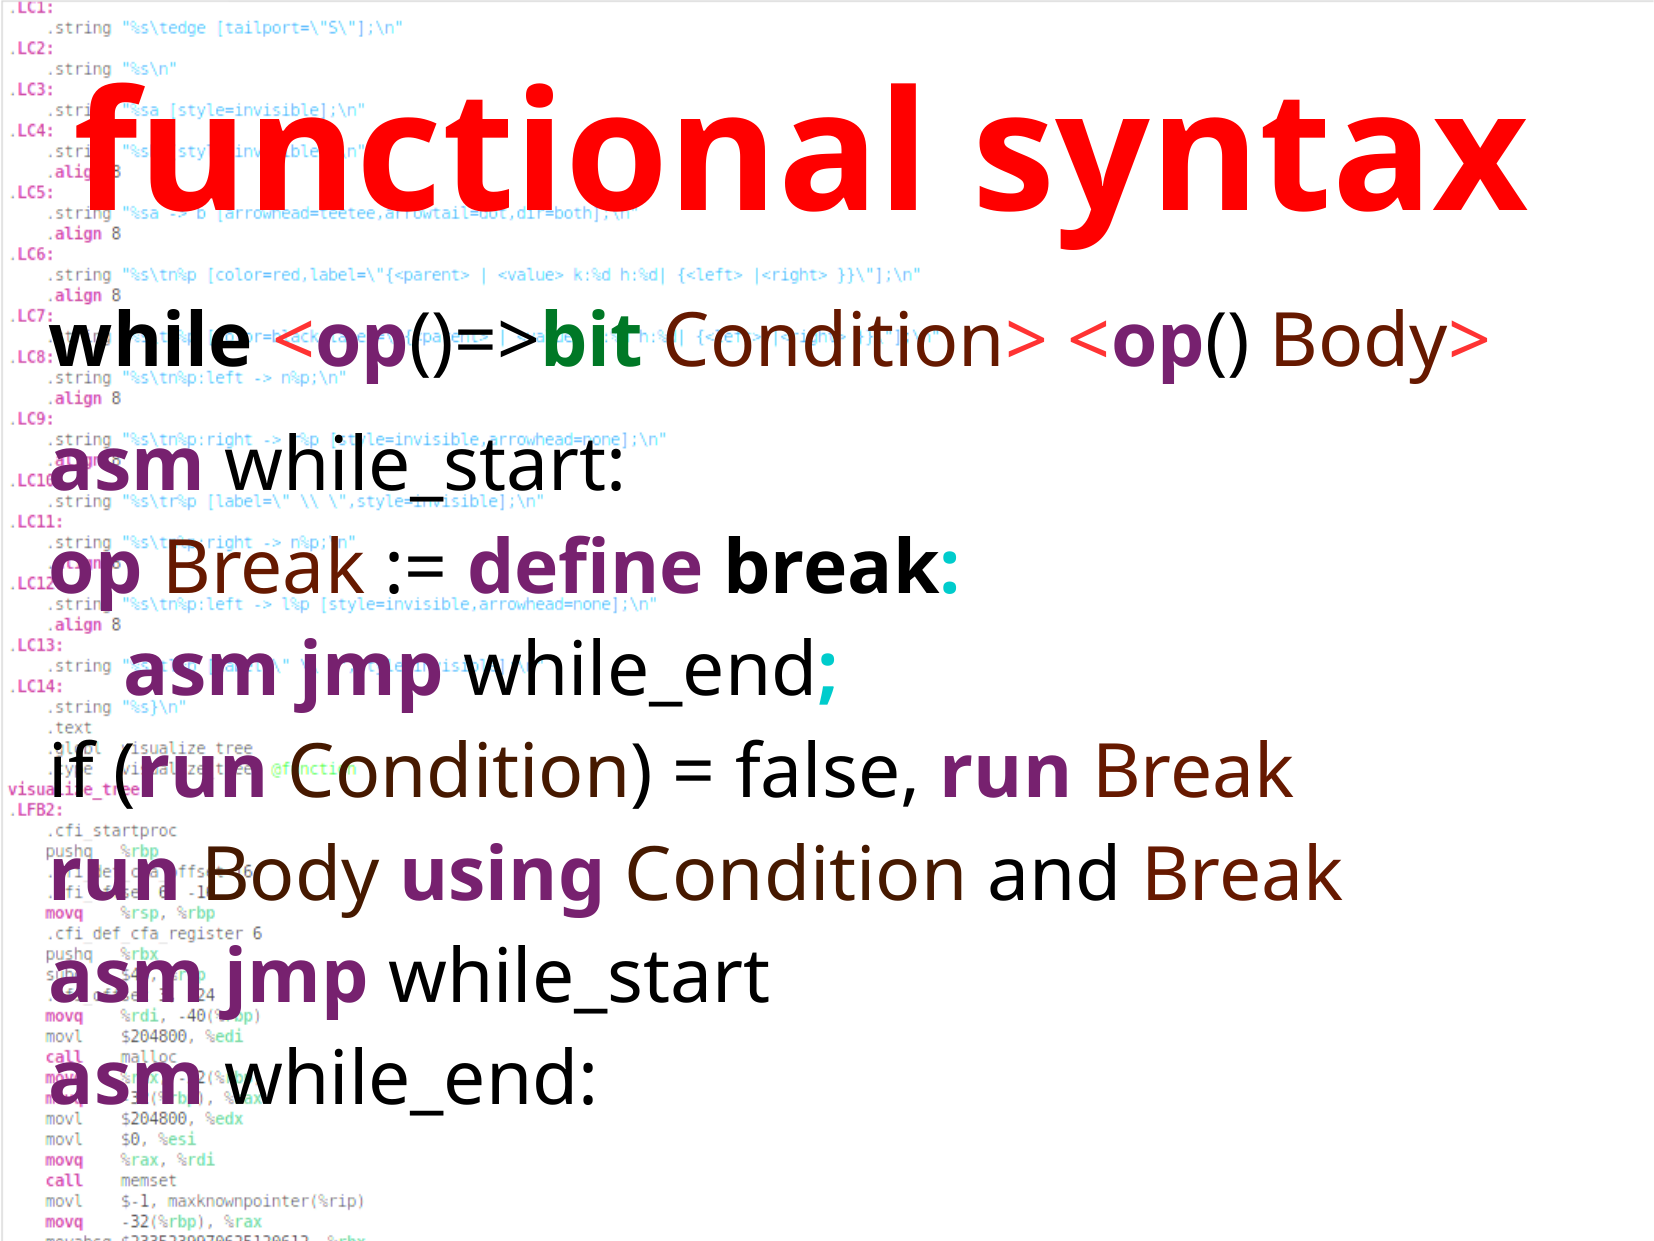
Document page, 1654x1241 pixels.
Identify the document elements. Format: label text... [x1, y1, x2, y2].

picture [0, 0, 1654, 1241]
text_box while <op()=>bit Condition> <op() Body> [34, 279, 1553, 398]
text_box asm while_start: op Break := define break: asm jmp while_end; if (run Condition) = false, run Break run Body using Condition and Break asm jmp while_start asm while_end: [34, 403, 1654, 1143]
text_box functional syntax [58, 25, 1612, 271]
